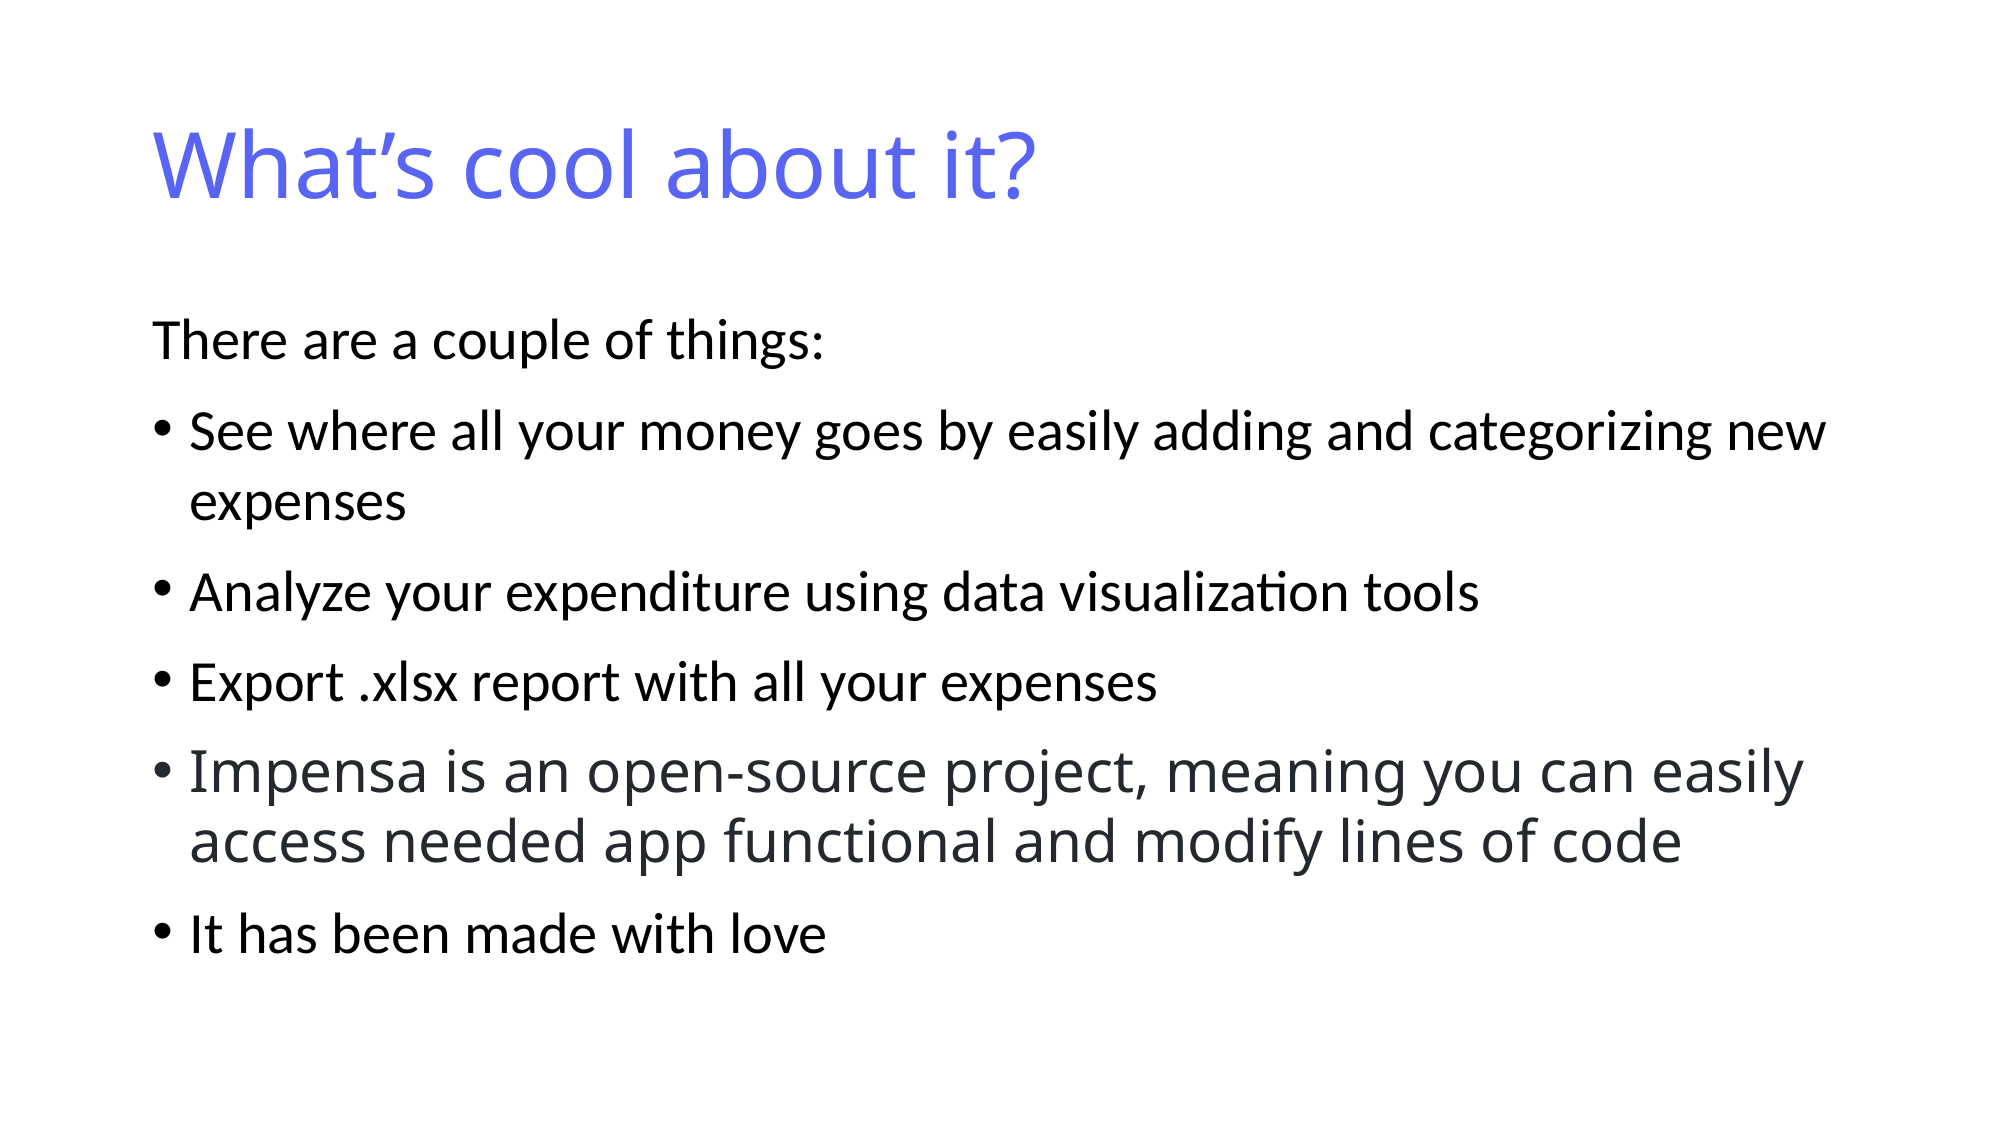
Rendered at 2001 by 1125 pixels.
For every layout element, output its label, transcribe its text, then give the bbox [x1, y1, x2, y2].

title What’s cool about it? [137, 59, 1863, 278]
list There are a couple of things: See where all your money goes by easily adding and categorizing new expenses Analyze your expenditure using data visualization tools Export .xlsx report with all your expenses Impensa is an open-source project, meaning you can easily access needed app functional and modify lines of code It has been made with love [137, 294, 1863, 1008]
